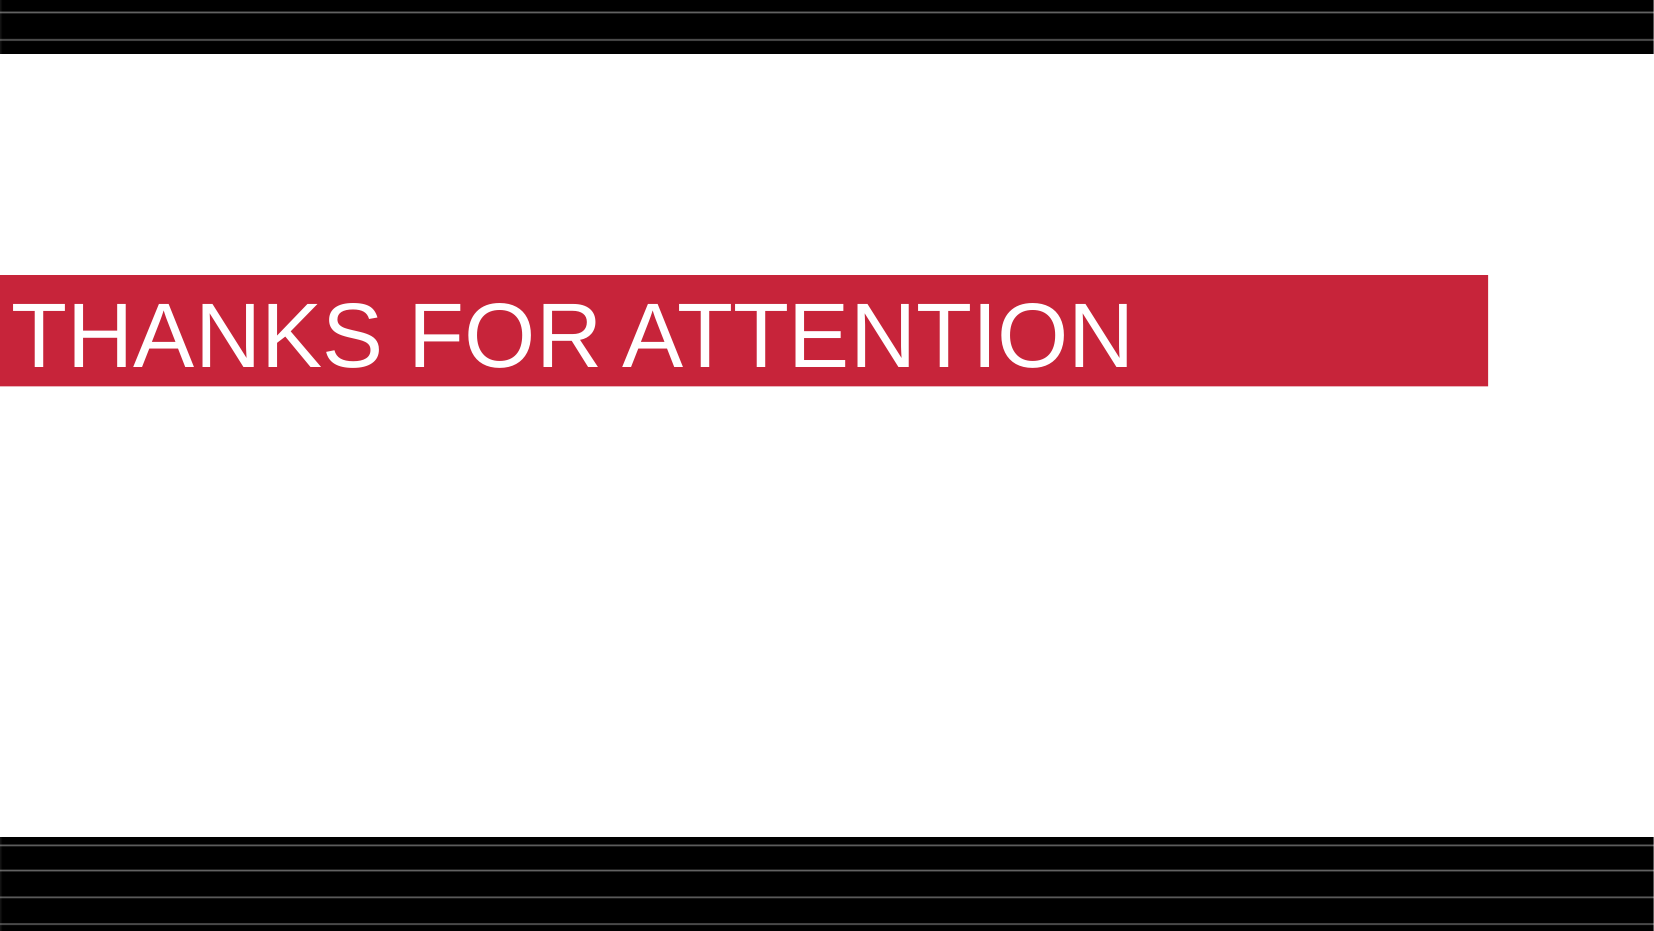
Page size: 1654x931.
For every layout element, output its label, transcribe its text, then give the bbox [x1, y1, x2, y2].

title THANKS FOR ATTENTION [0, 275, 1489, 387]
